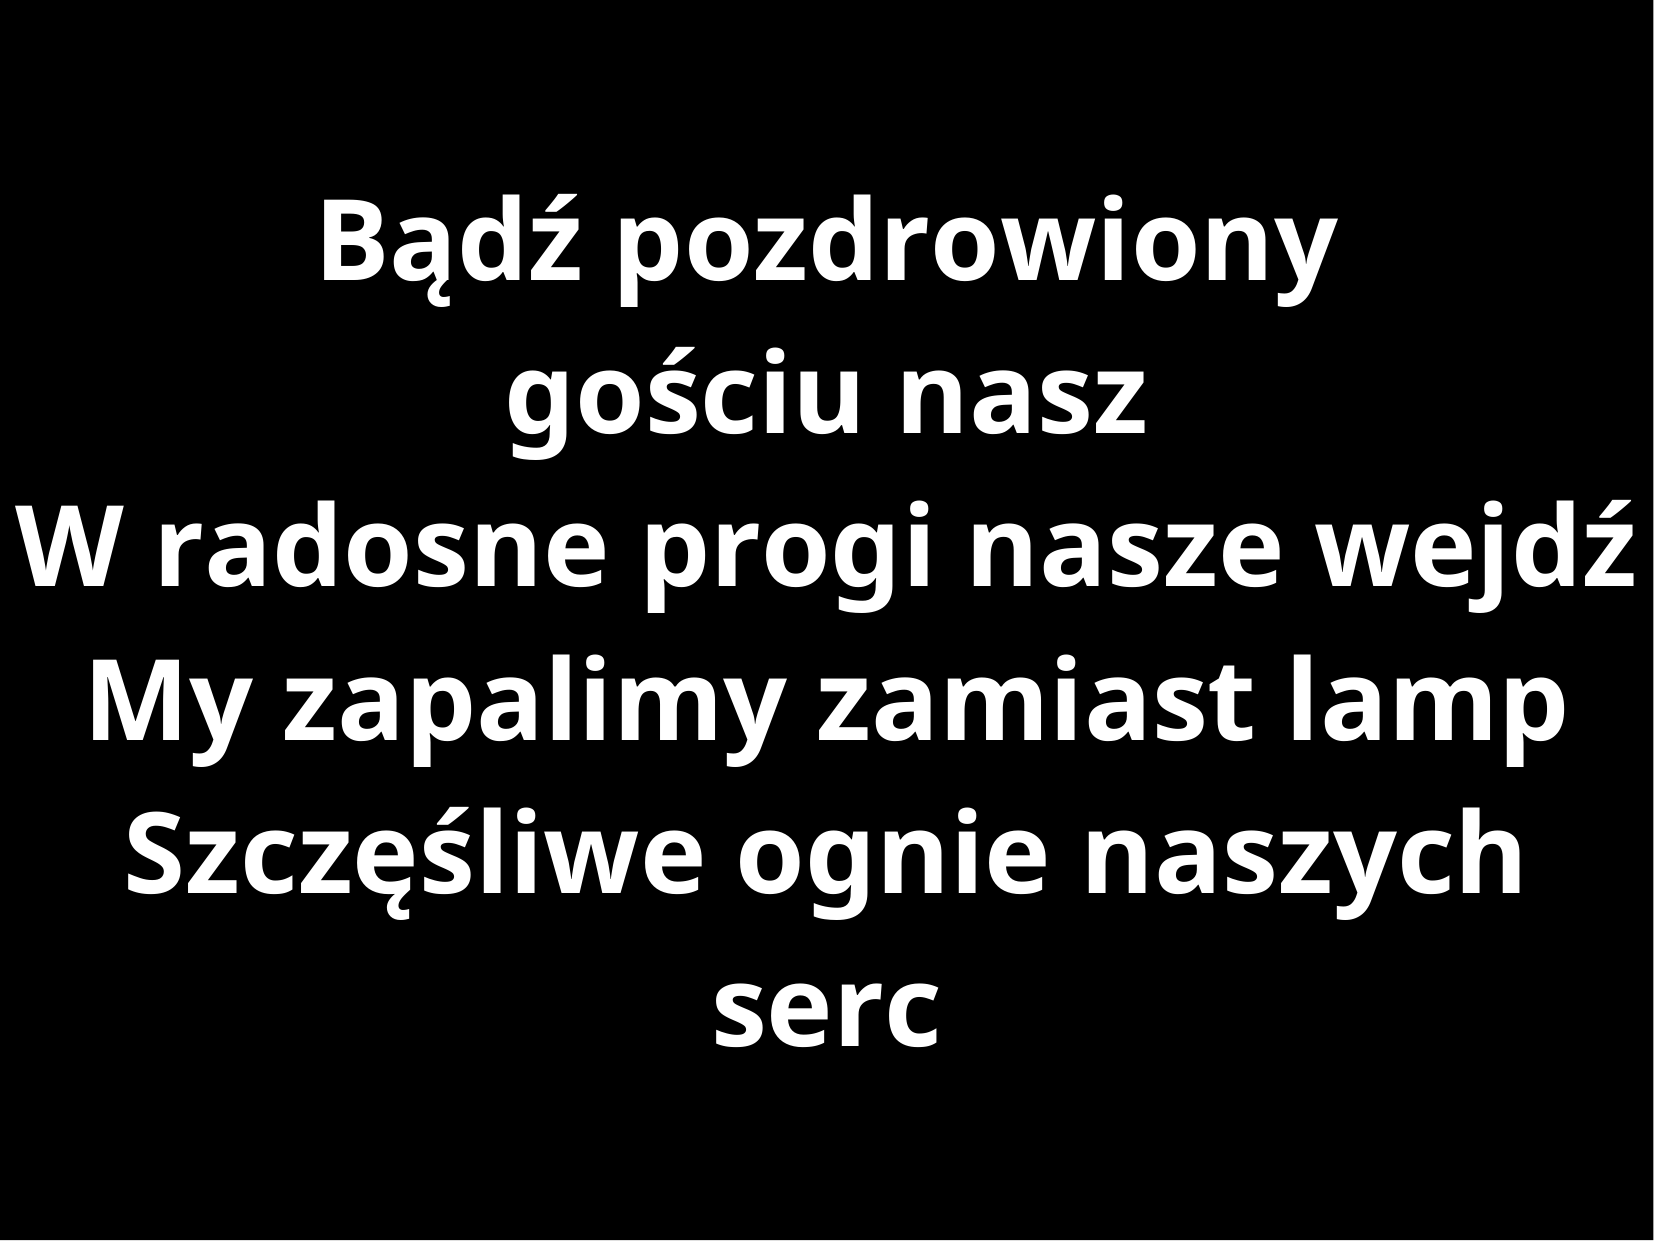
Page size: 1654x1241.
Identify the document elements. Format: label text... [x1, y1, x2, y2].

title Bądź pozdrowiony gościu nasz W radosne progi nasze wejdź My zapalimy zamiast lamp Szczęśliwe ognie naszych serc [0, 0, 1654, 1241]
